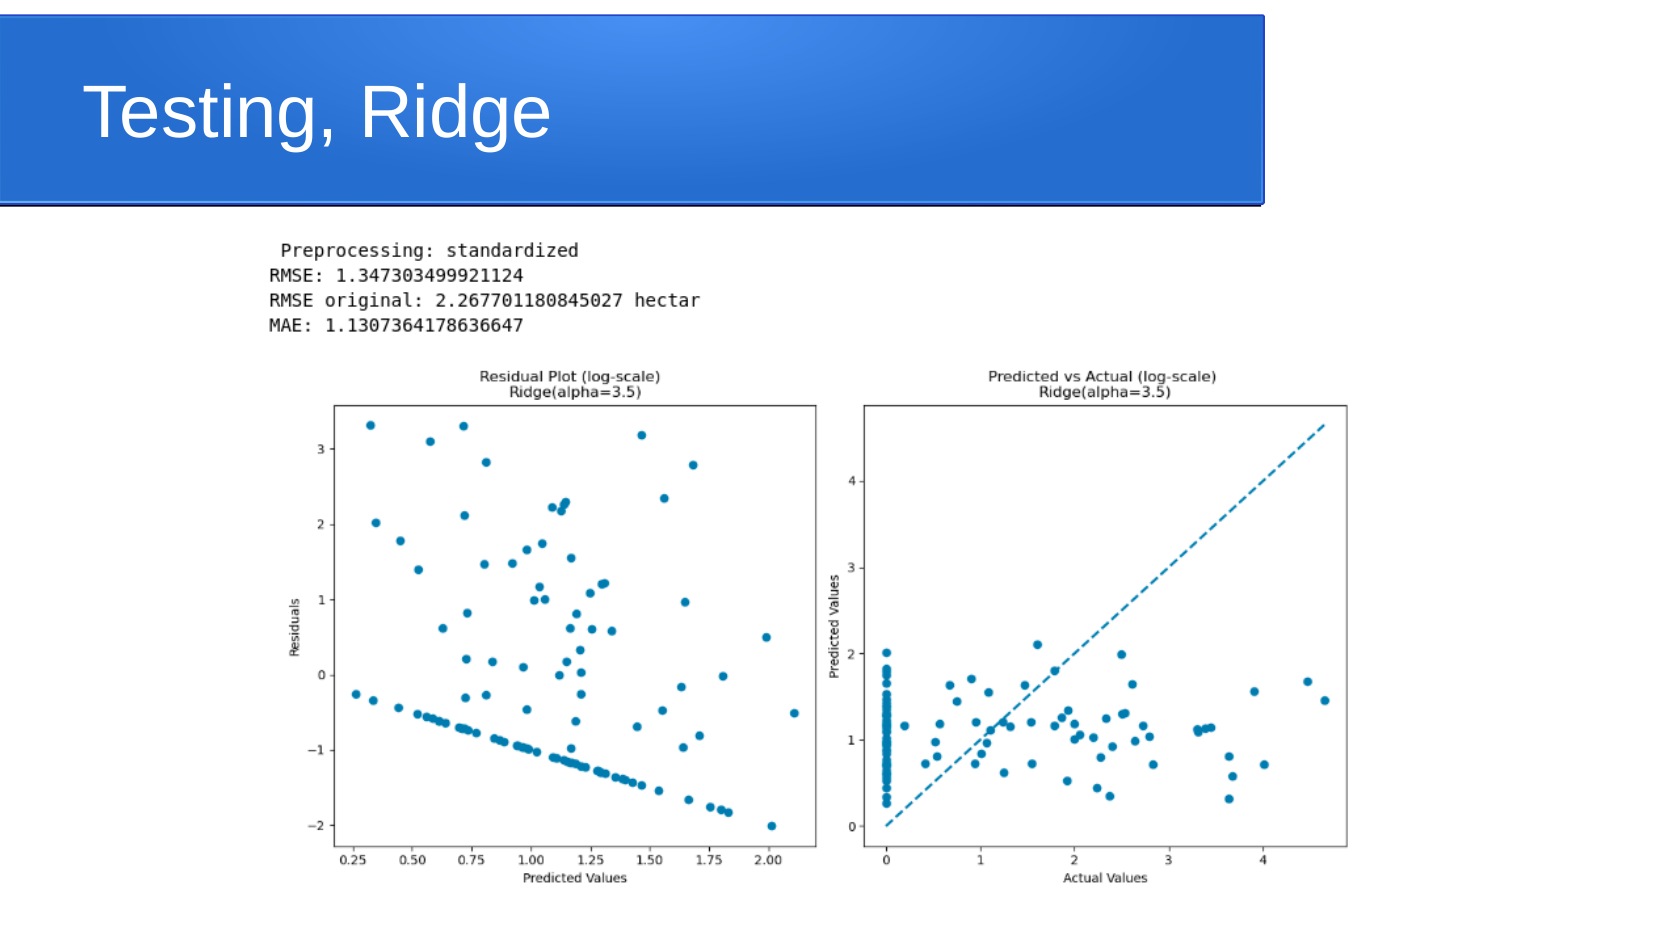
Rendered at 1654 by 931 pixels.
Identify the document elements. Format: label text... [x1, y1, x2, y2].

title Testing, Ridge [82, 35, 1235, 189]
picture [259, 236, 1382, 918]
